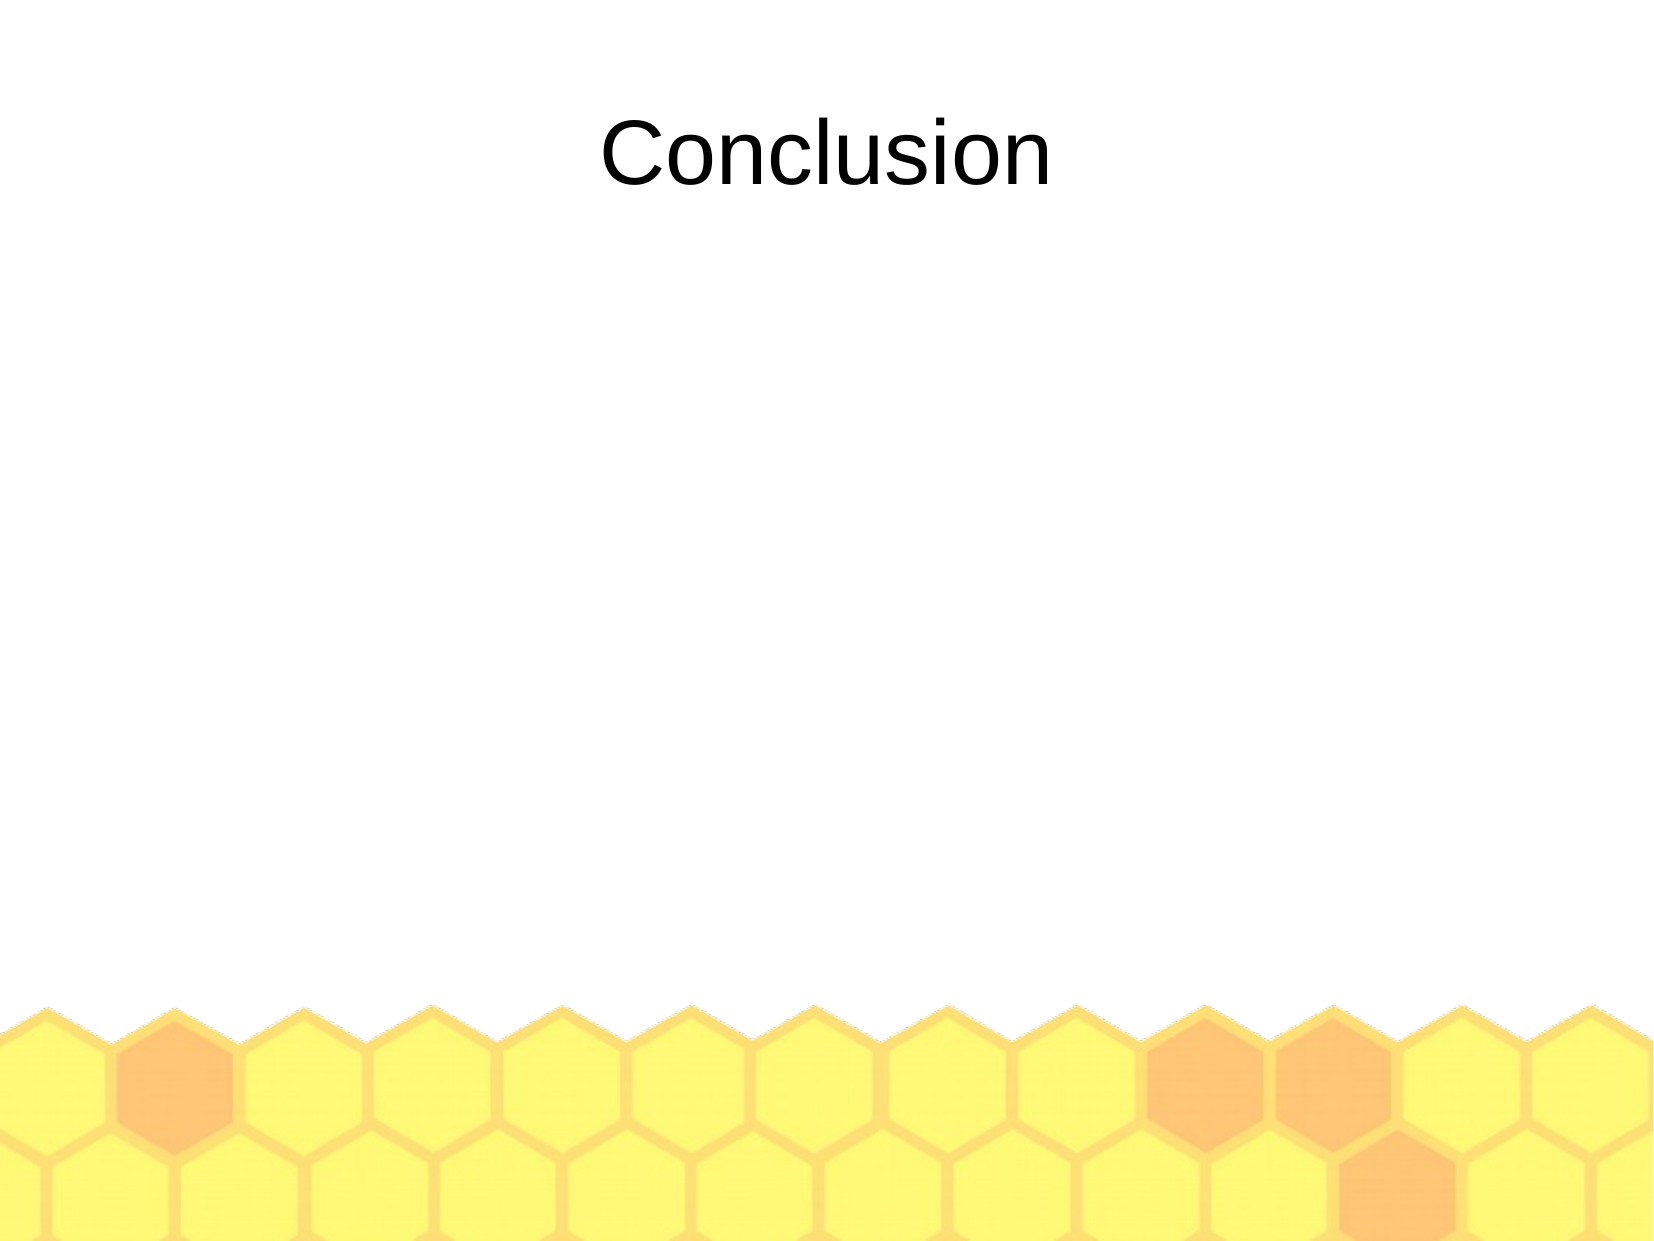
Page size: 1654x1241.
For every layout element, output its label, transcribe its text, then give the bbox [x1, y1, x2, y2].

title Conclusion [82, 49, 1571, 257]
picture [0, 1001, 1654, 1241]
